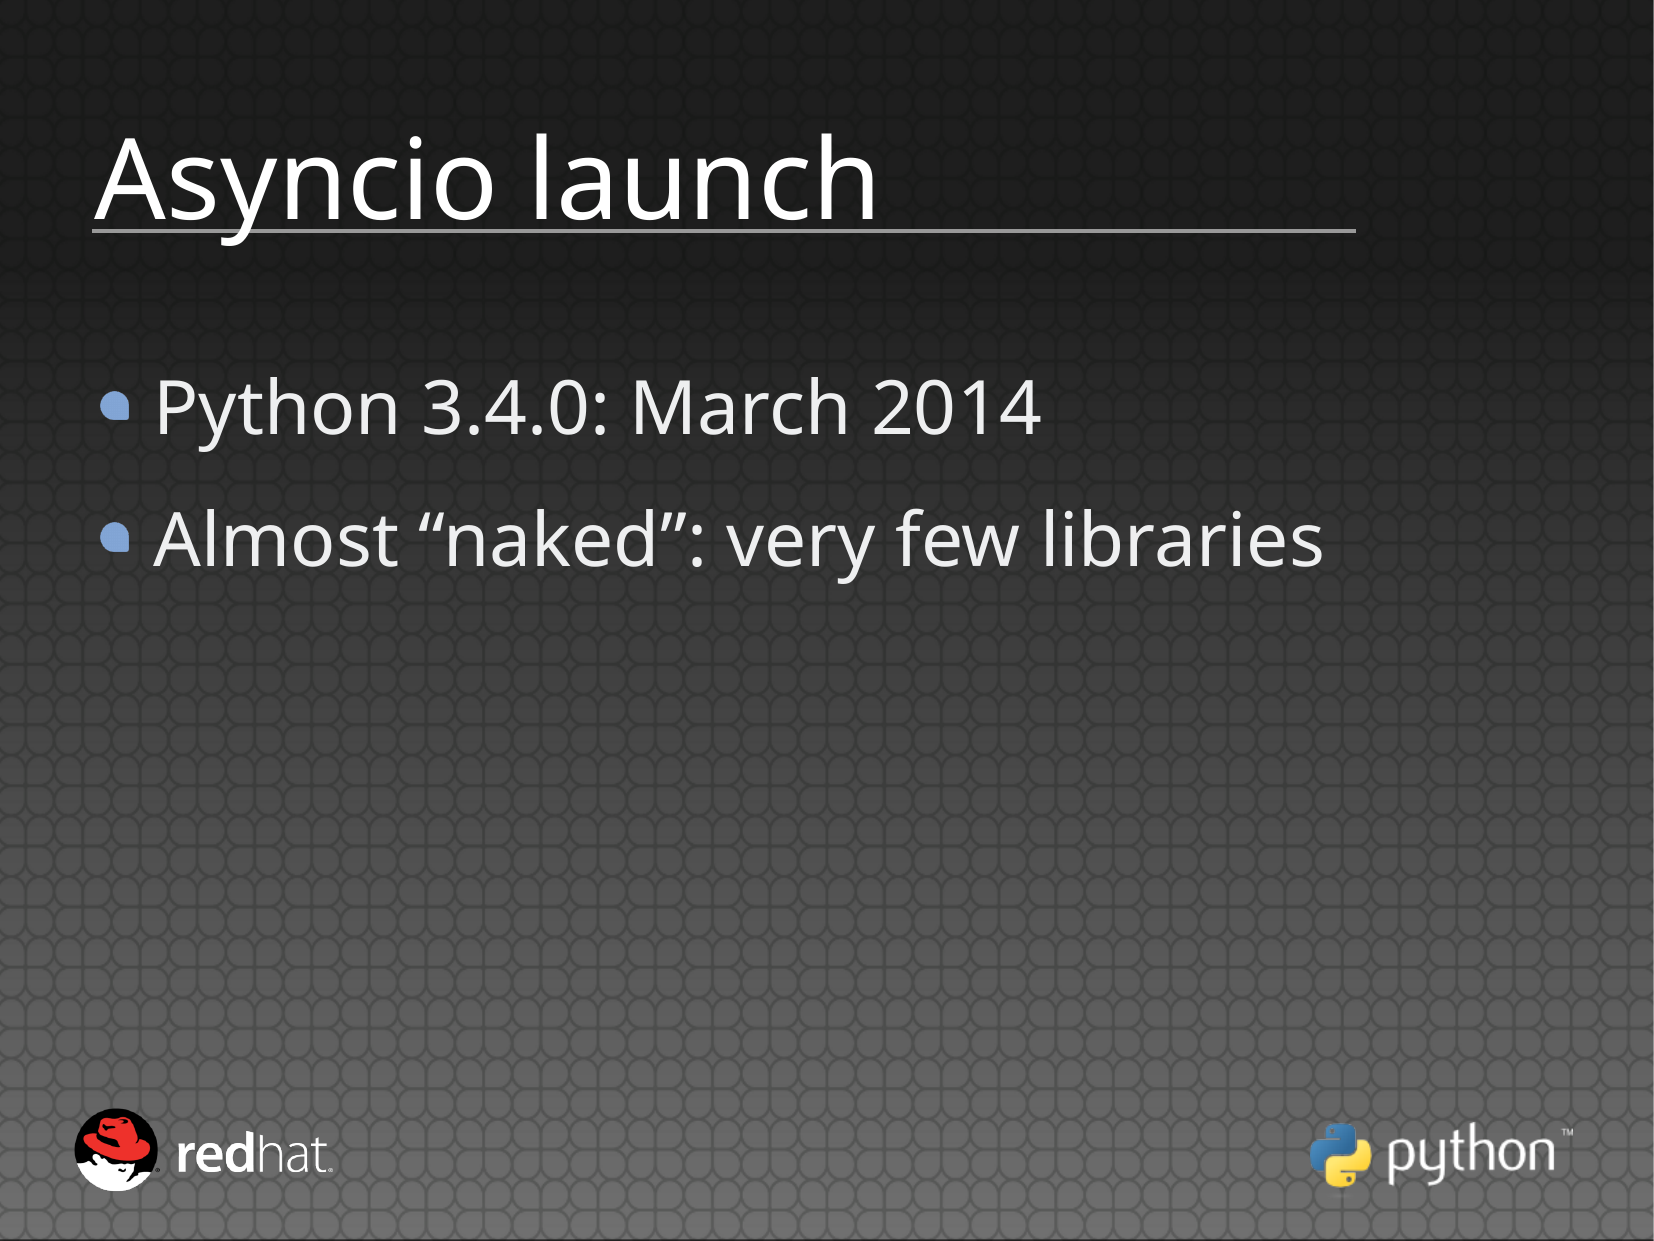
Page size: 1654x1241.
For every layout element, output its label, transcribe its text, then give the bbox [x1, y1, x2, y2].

list Python 3.4.0: March 2014 Almost “naked”: very few libraries [82, 354, 1571, 1094]
picture [0, 0, 1654, 1241]
title Asyncio launch [94, 100, 1426, 251]
